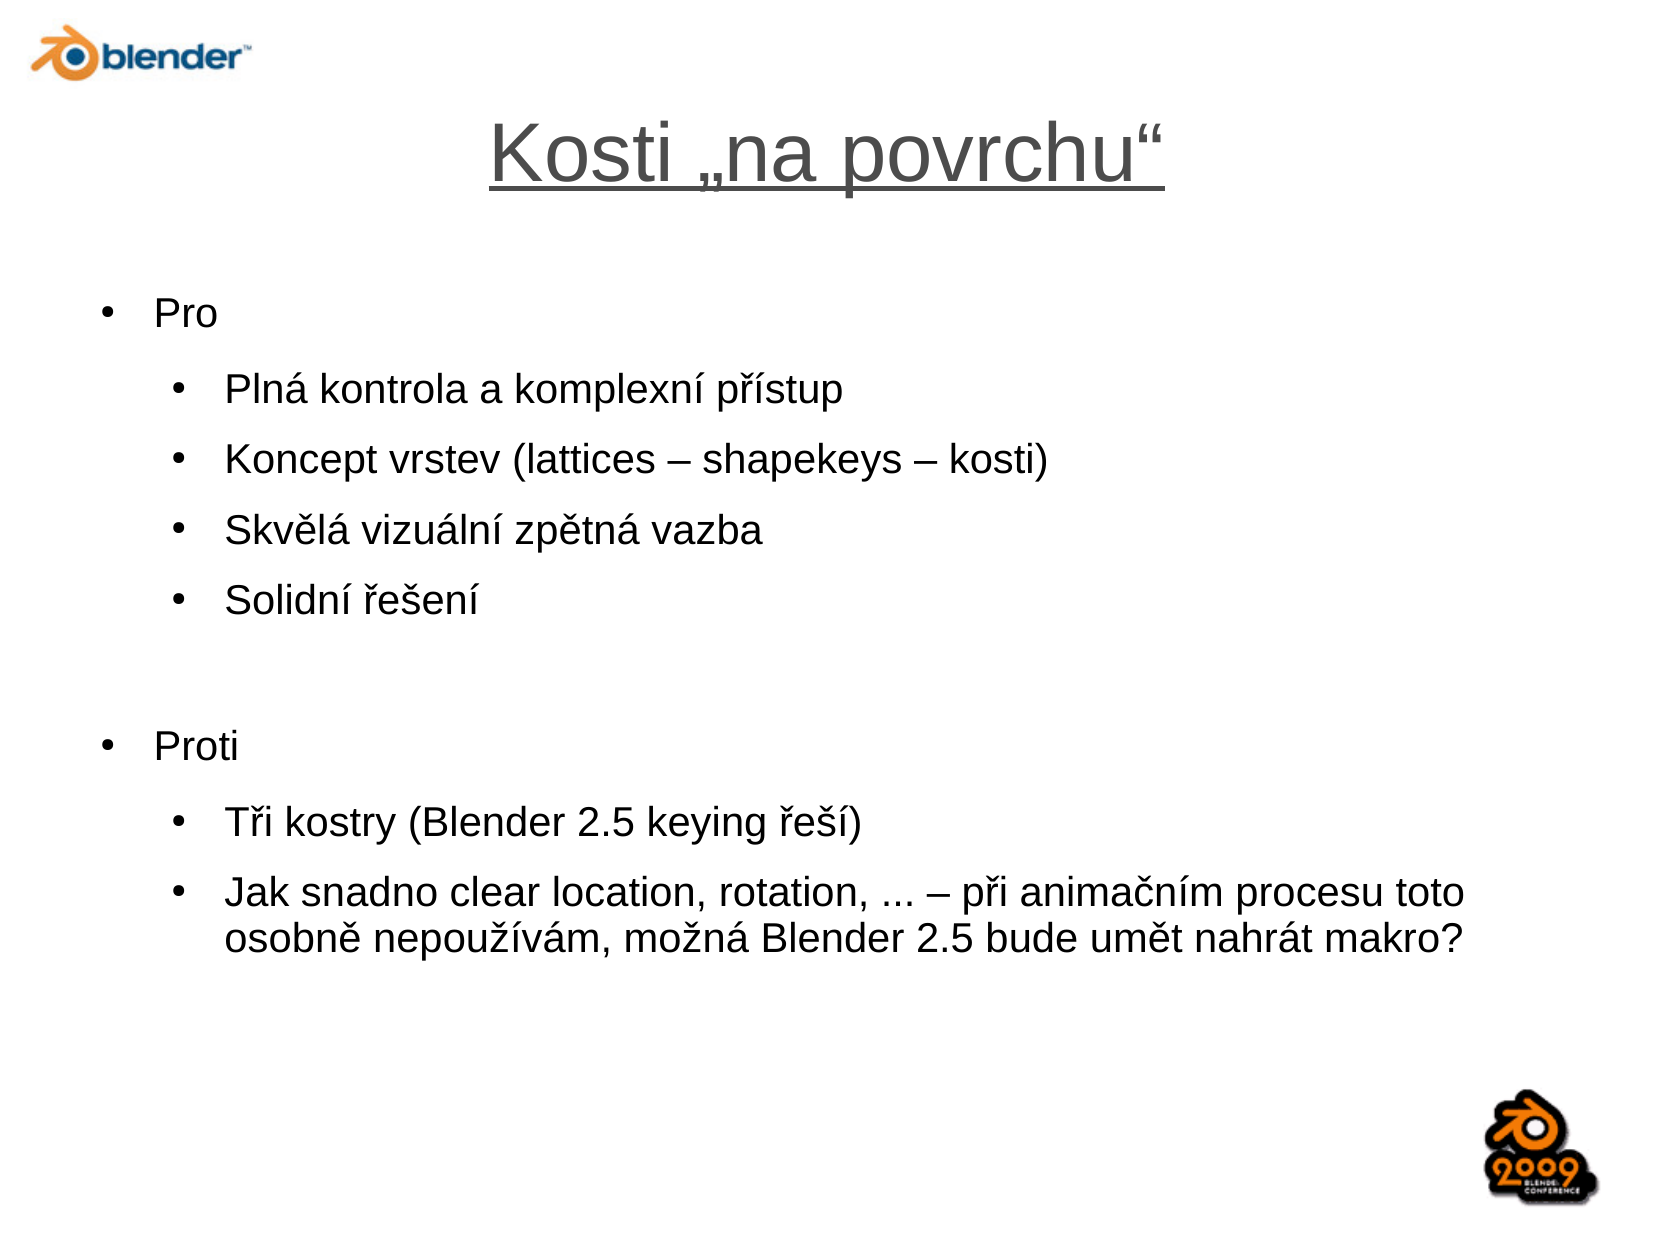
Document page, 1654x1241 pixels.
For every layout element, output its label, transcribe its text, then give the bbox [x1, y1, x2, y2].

picture [15, 18, 266, 89]
picture [1476, 1085, 1602, 1211]
list Pro Plná kontrola a komplexní přístup Koncept vrstev (lattices – shapekeys – kosti) Skvělá vizuální zpětná vazba Solidní řešení Proti Tři kostry (Blender 2.5 keying řeší) Jak snadno clear location, rotation, ... – při animačním procesu toto osobně nepoužívám, možná Blender 2.5 bude umět nahrát makro? [82, 290, 1571, 1109]
title Kosti „na povrchu“ [82, 49, 1571, 257]
